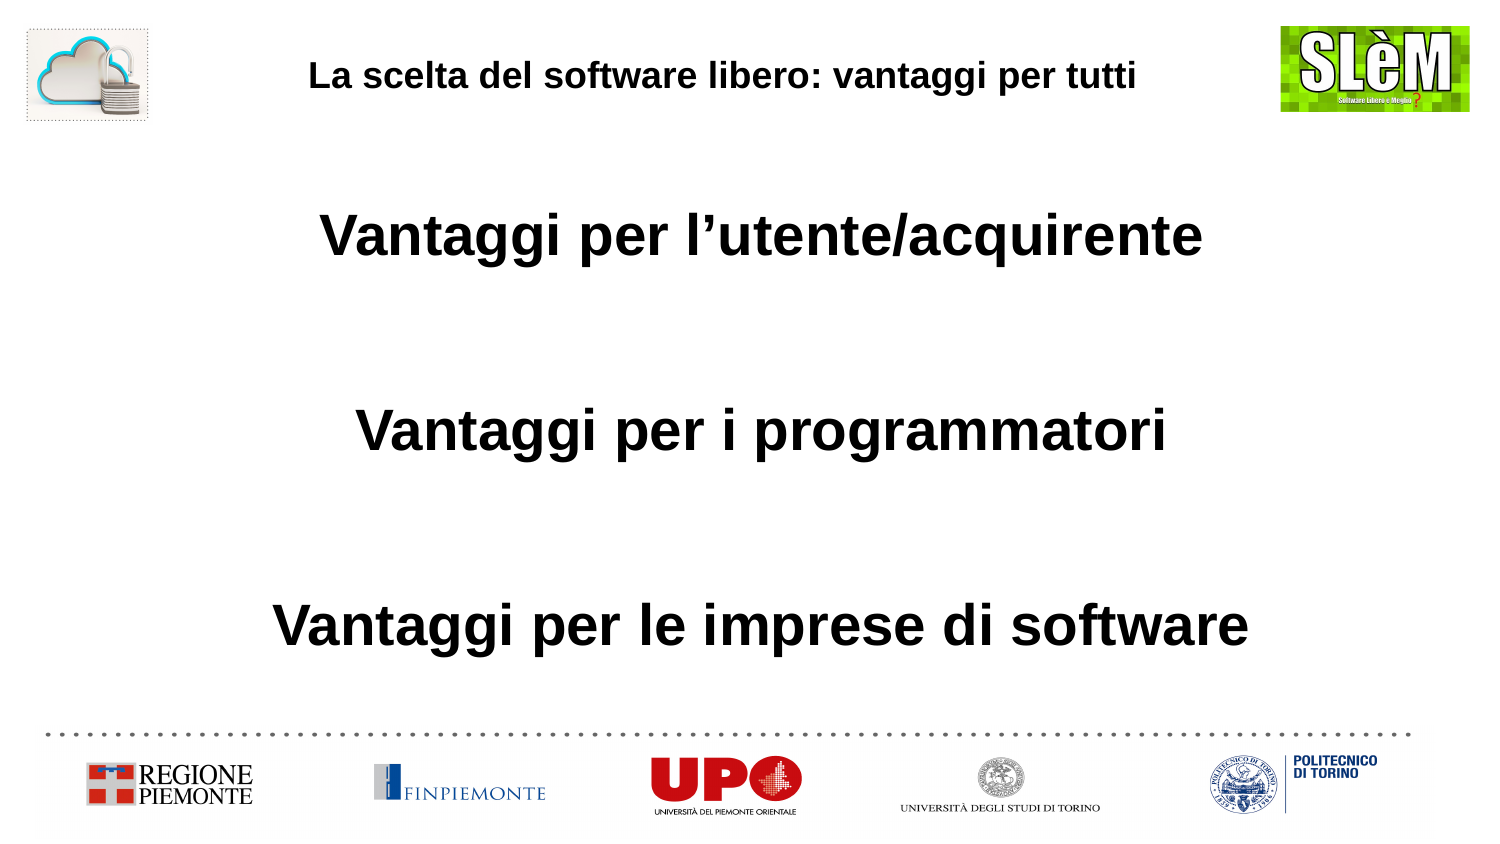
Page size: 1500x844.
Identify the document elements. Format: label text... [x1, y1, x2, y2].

title La scelta del software libero: vantaggi per tutti [165, 33, 1281, 119]
picture [1280, 26, 1470, 112]
text_box Vantaggi per l’utente/acquirente Vantaggi per i programmatori Vantaggi per le imprese di software [23, 129, 1465, 707]
picture [35, 725, 1436, 839]
picture [23, 23, 153, 125]
